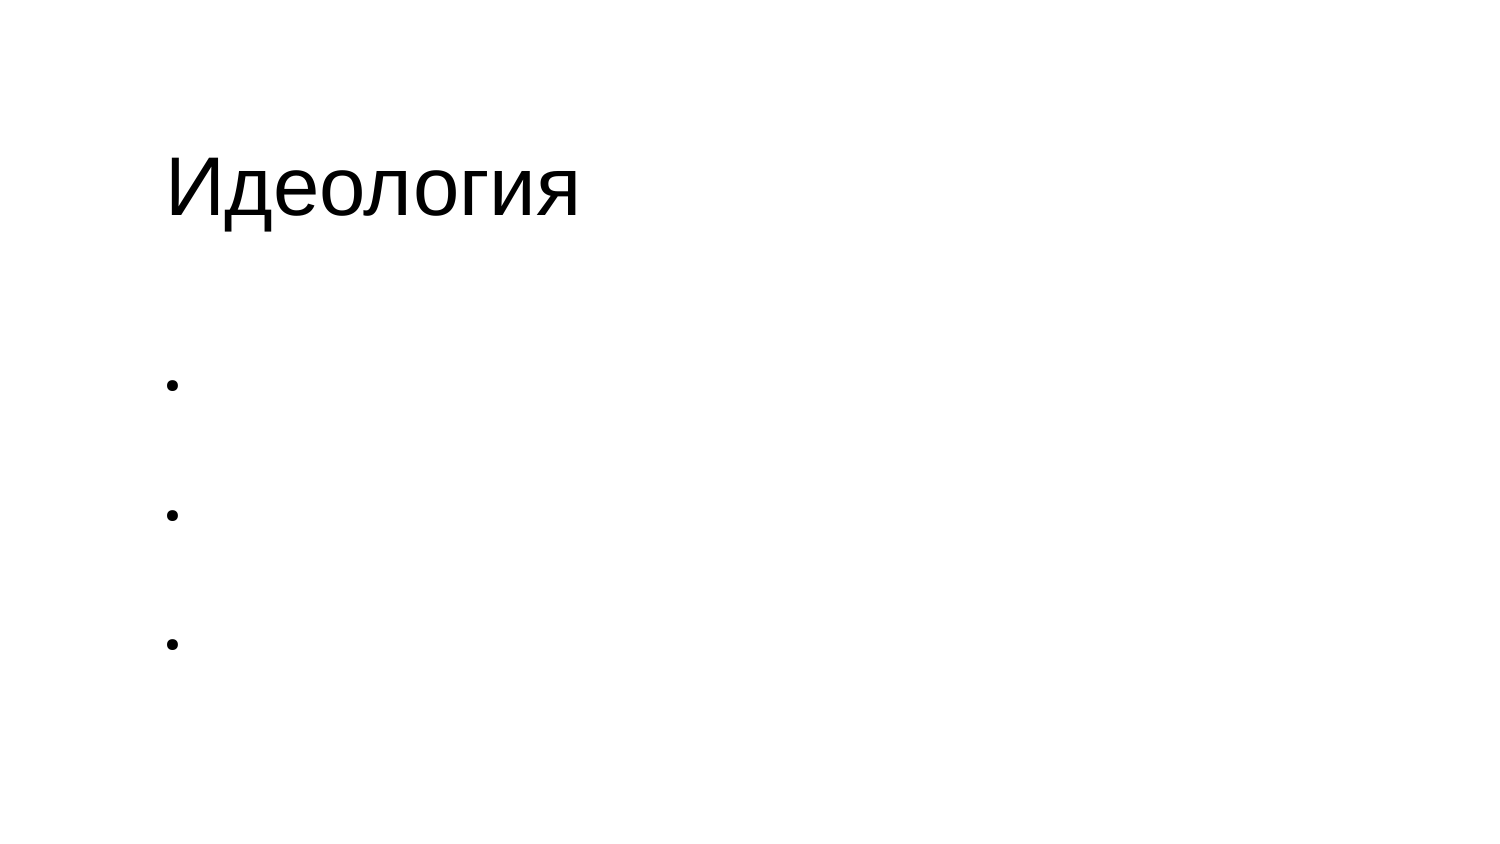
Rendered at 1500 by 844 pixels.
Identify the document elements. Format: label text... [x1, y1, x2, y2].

title Идеология [150, 50, 1350, 240]
list Простой и интуитивный. Основные операции в 1 линию. Простой и понятный синтаксис. Расширяемый. Вы можете создавать собственные эффекты на Py Portable. Построен поверх (Numpy and FFMPEG) и работает почти во всех linux и версиях Python. [150, 275, 1350, 844]
